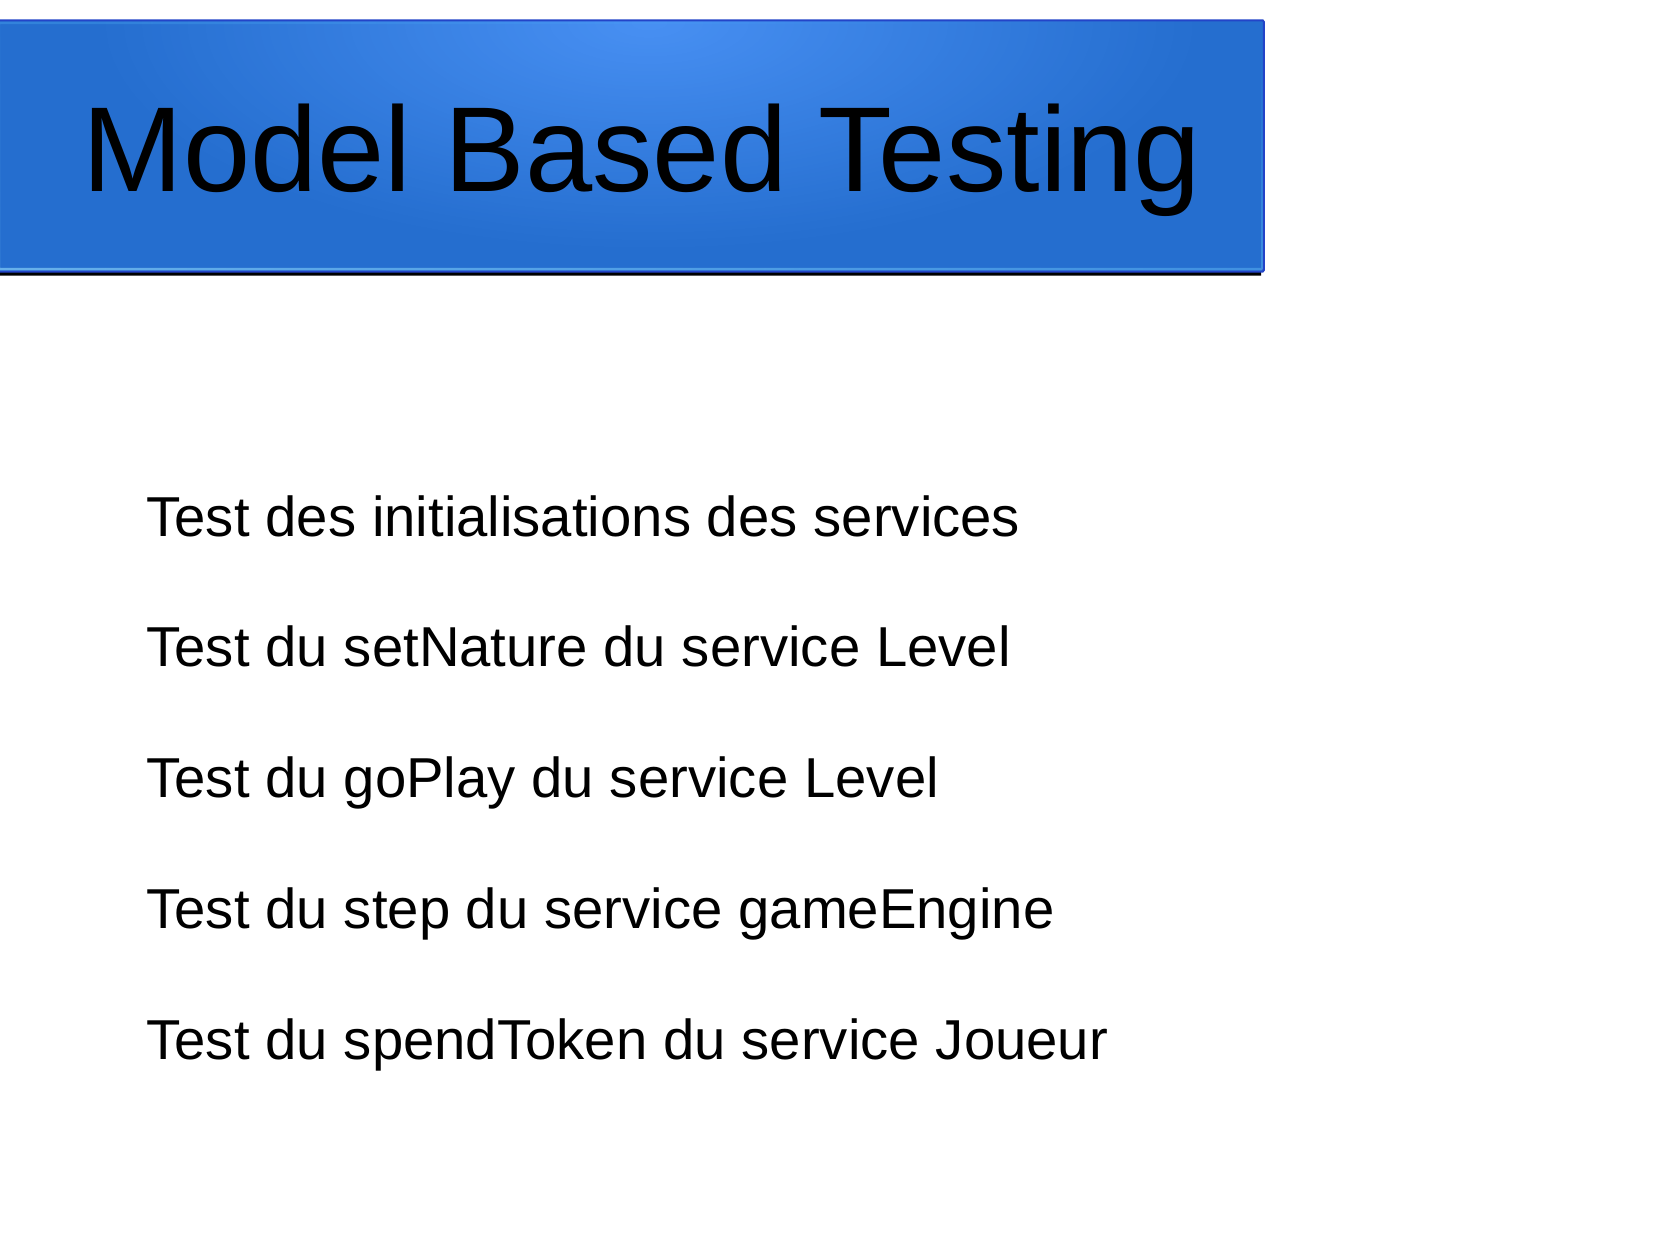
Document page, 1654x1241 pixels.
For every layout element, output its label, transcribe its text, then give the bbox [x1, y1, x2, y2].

list Test des initialisations des services Test du setNature du service Level Test du goPlay du service Level Test du step du service gameEngine Test du spendToken du service Joueur [82, 354, 1571, 1074]
title Model Based Testing [82, 47, 1235, 252]
